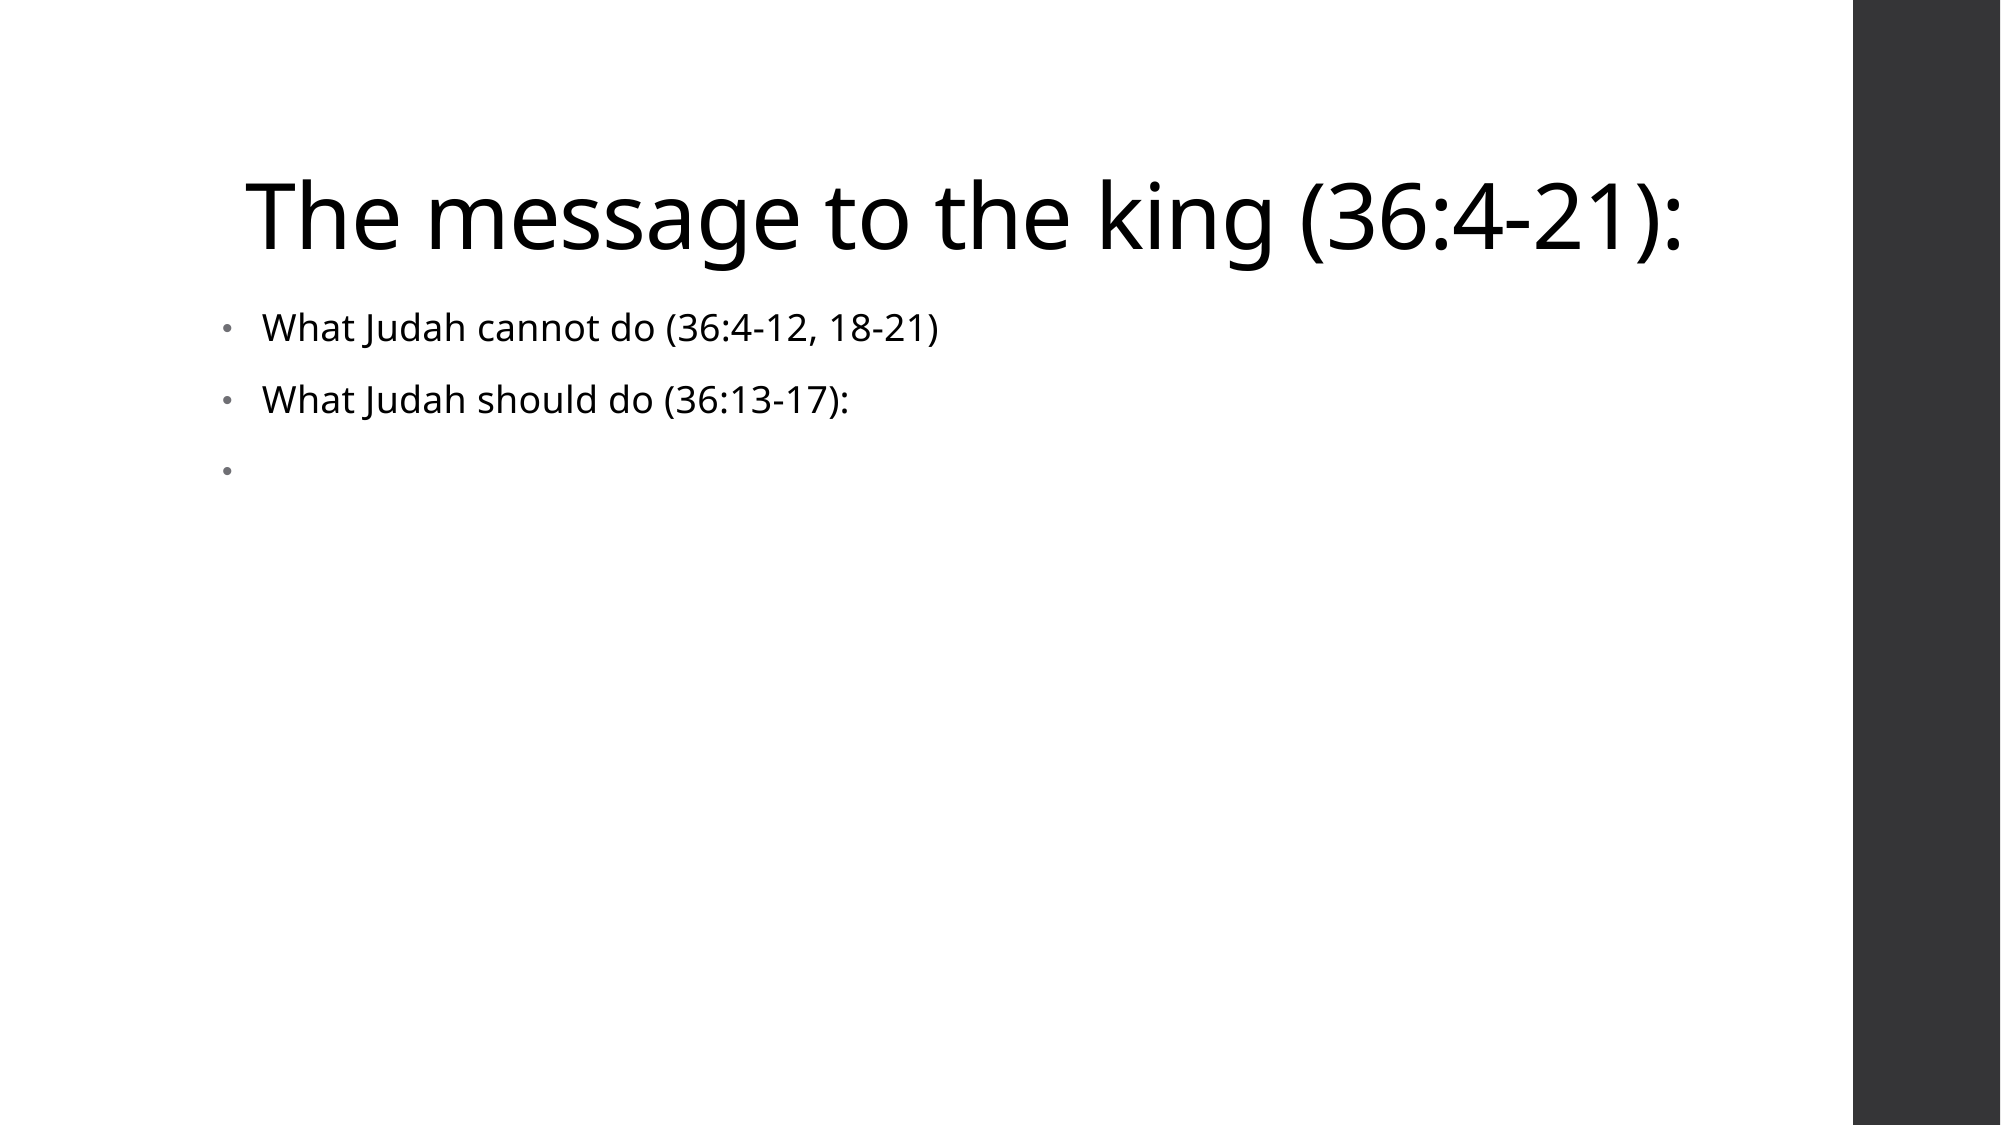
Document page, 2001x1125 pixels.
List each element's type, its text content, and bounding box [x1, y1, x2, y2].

title The message to the king (36:4-21): [206, 60, 1797, 278]
list What Judah cannot do (36:4-12, 18-21) What Judah should do (36:13-17): [206, 299, 1617, 1014]
